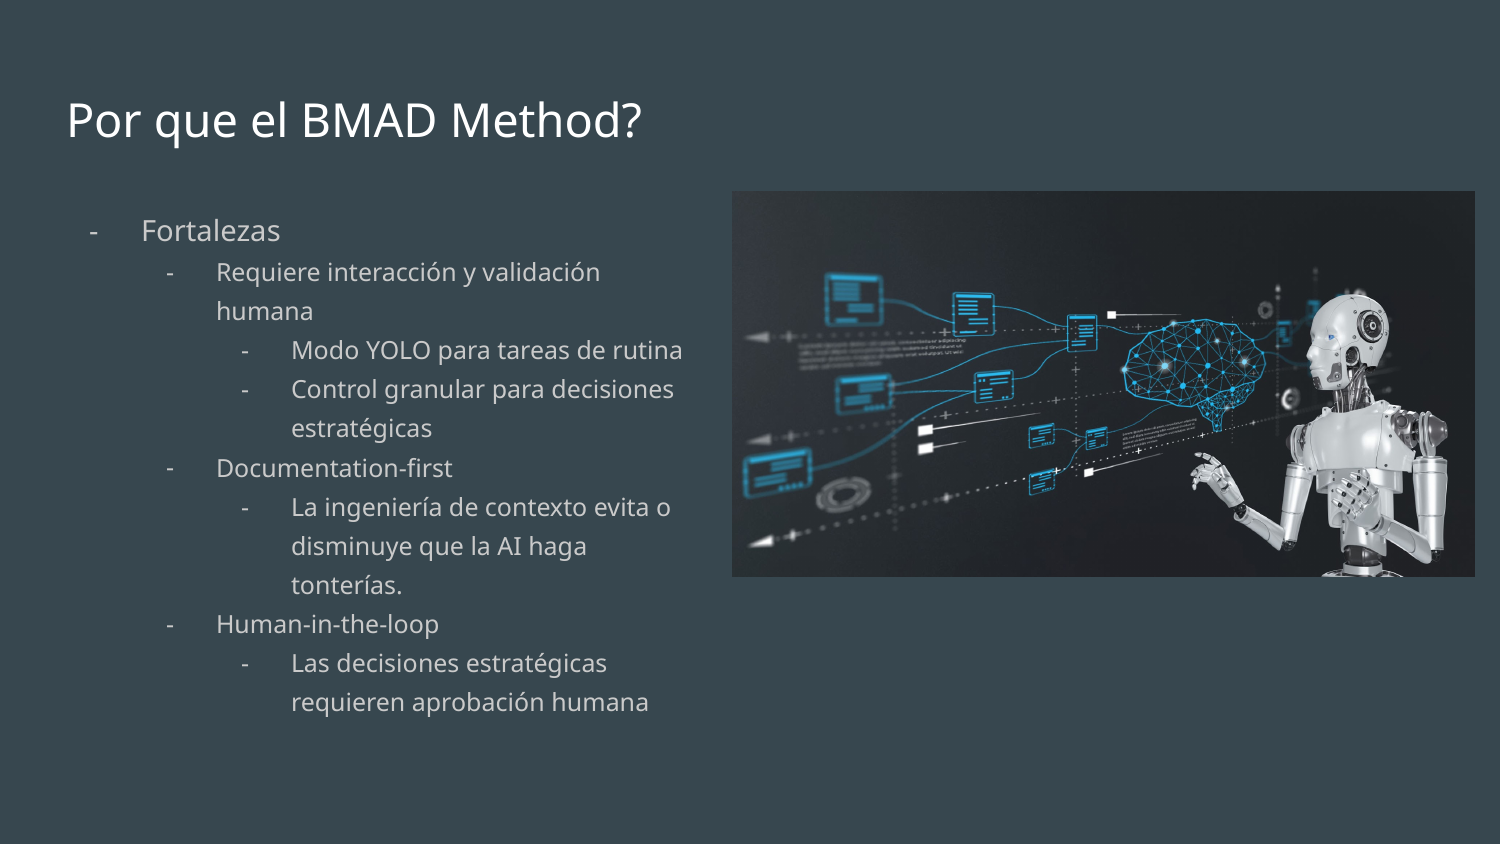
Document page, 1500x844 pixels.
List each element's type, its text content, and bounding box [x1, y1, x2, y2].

title Por que el BMAD Method? [51, 72, 1449, 167]
picture [732, 191, 1475, 577]
list Fortalezas Requiere interacción y validación humana Modo YOLO para tareas de rutina Control granular para decisiones estratégicas Documentation-first La ingeniería de contexto evita o disminuye que la AI haga tonterías. Human-in-the-loop Las decisiones estratégicas requieren aprobación humana [51, 189, 708, 750]
